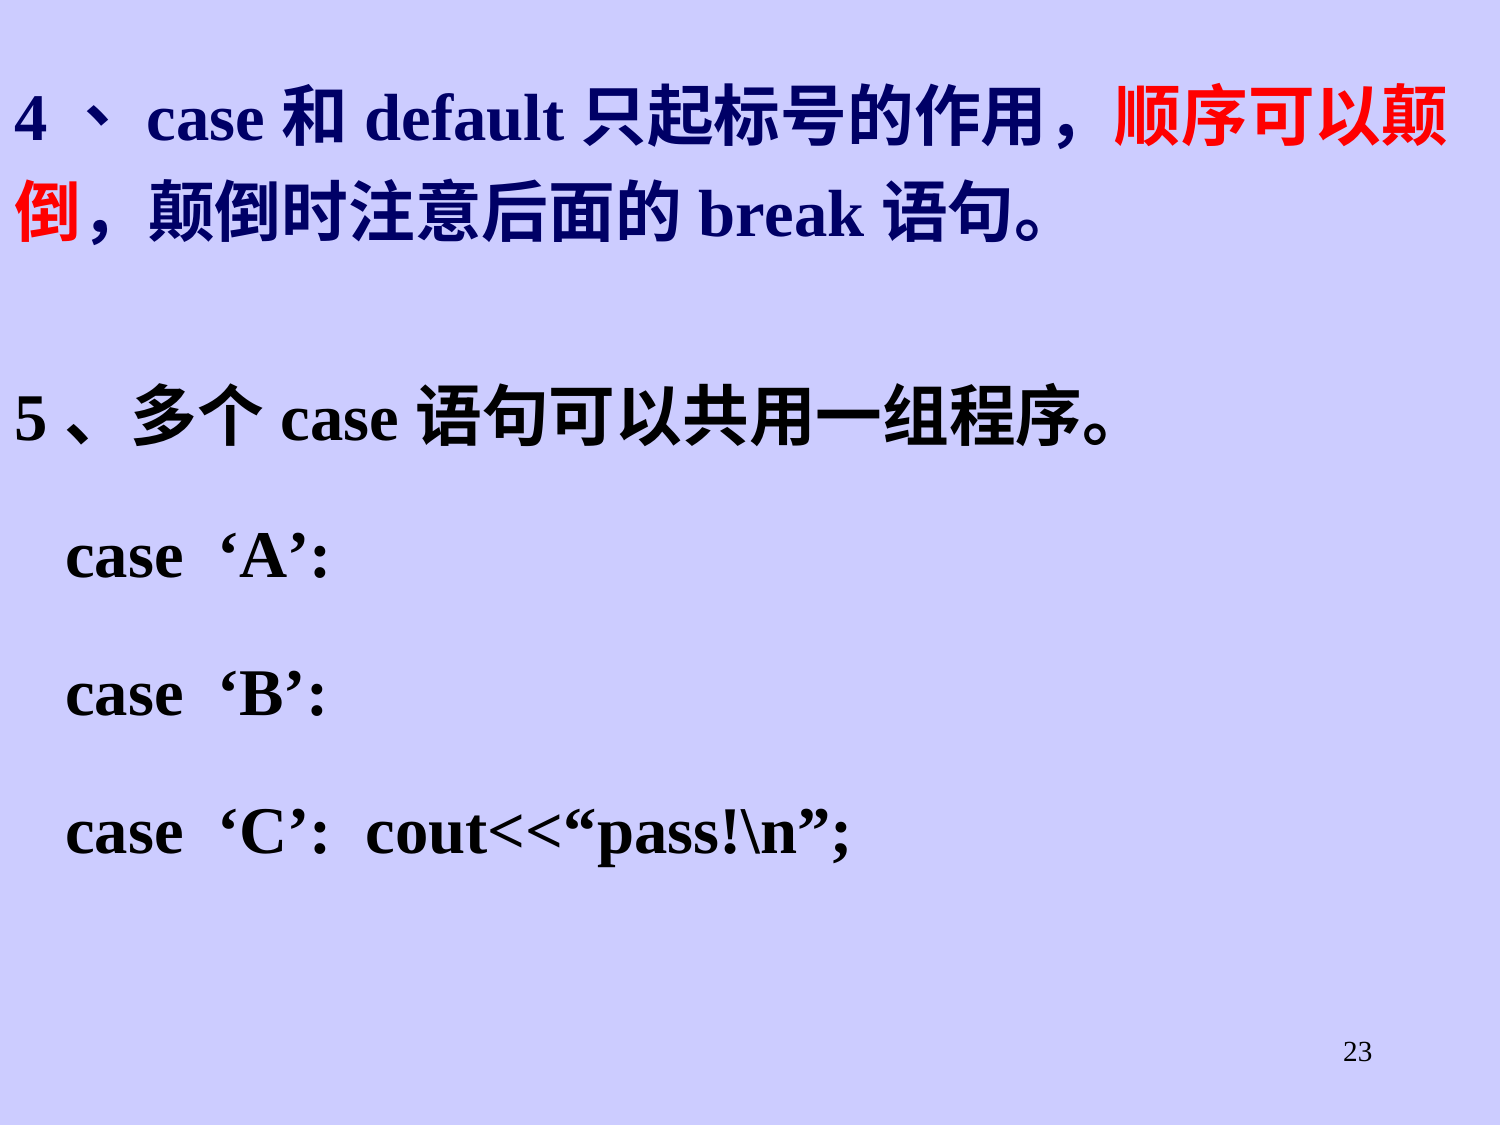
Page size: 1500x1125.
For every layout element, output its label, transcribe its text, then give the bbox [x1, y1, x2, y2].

text_box 4、case和default只起标号的作用，顺序可以颠倒，颠倒时注意后面的break语句。 [0, 49, 1500, 258]
text_box 5、多个case语句可以共用一组程序。 case ‘A’: case ‘B’: case ‘C’: cout<<“pass!\n”; [0, 349, 1500, 875]
text_box <编号> [1074, 1025, 1388, 1101]
